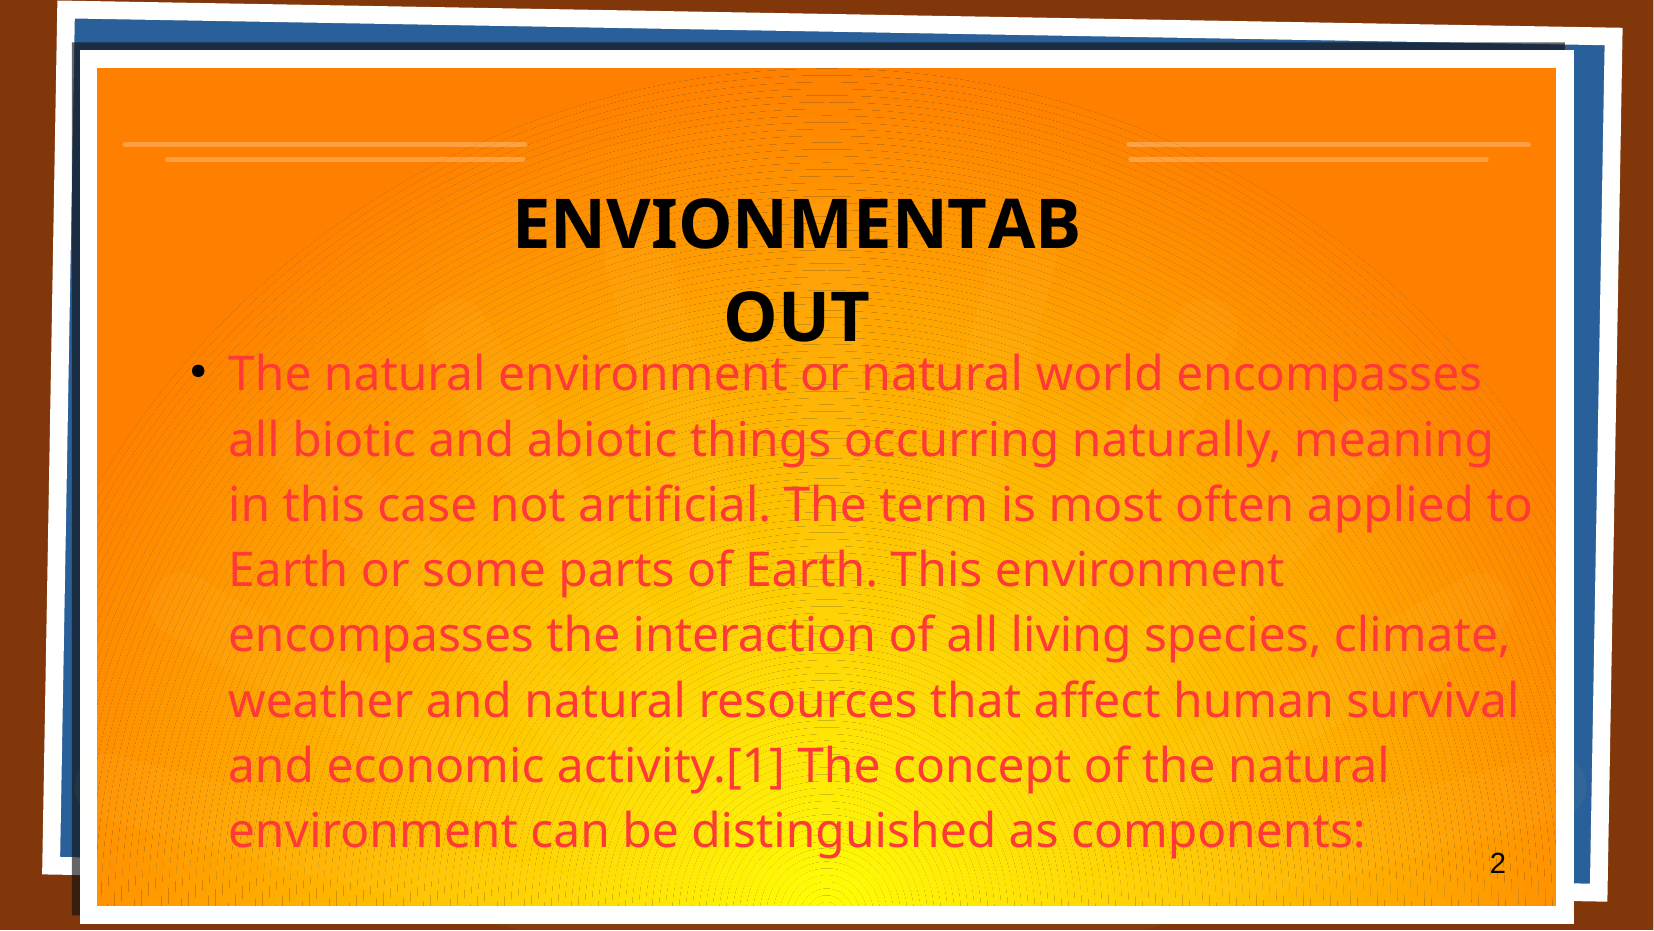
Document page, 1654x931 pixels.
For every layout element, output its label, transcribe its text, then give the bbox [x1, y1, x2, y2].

list The natural environment or natural world encompasses all biotic and abiotic things occurring naturally, meaning in this case not artificial. The term is most often applied to Earth or some parts of Earth. This environment encompasses the interaction of all living species, climate, weather and natural resources that affect human survival and economic activity.[1] The concept of the natural environment can be distinguished as components: [177, 339, 1536, 931]
title ENVIONMENTABOUT [501, 147, 1093, 296]
